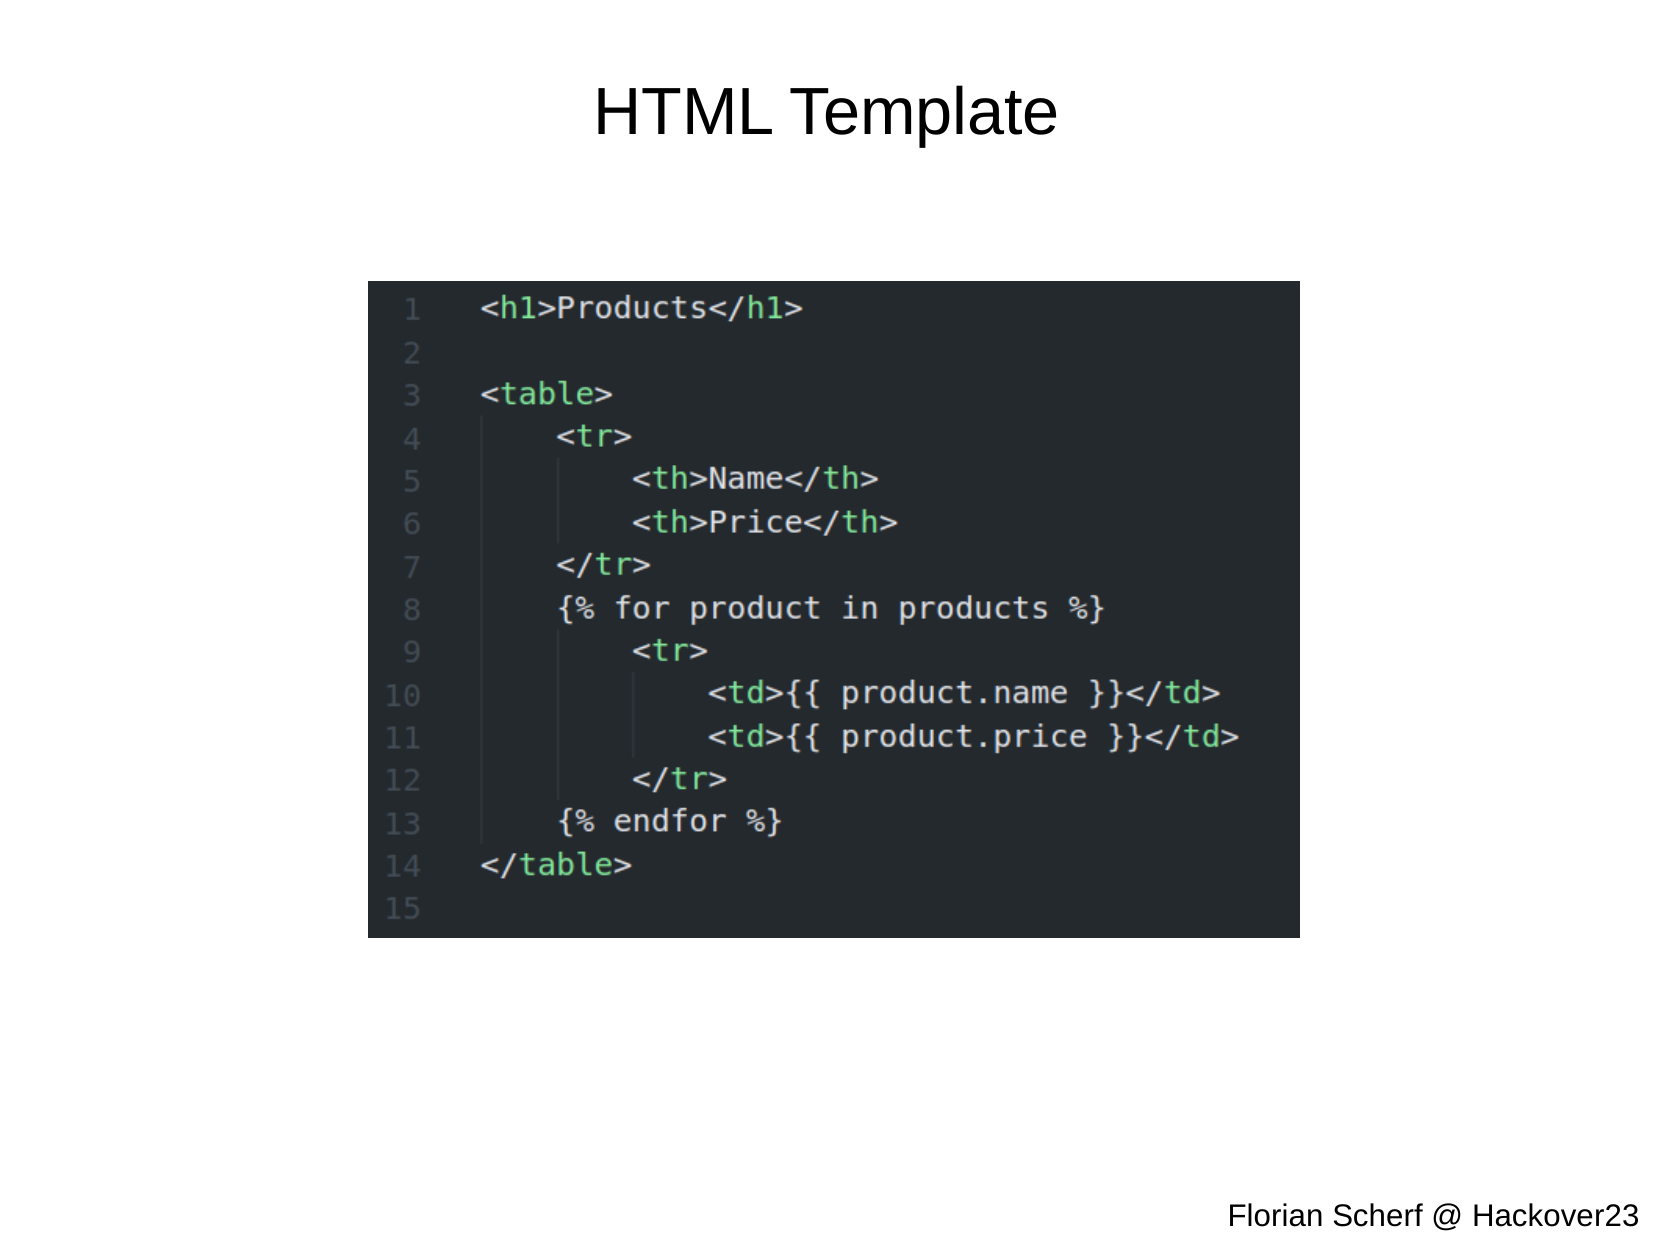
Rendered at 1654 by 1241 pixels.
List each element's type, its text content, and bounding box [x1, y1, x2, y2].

list Florian Scherf @ Hackover23 [1156, 1198, 1654, 1241]
title HTML Template [82, 8, 1571, 216]
picture [368, 281, 1300, 938]
